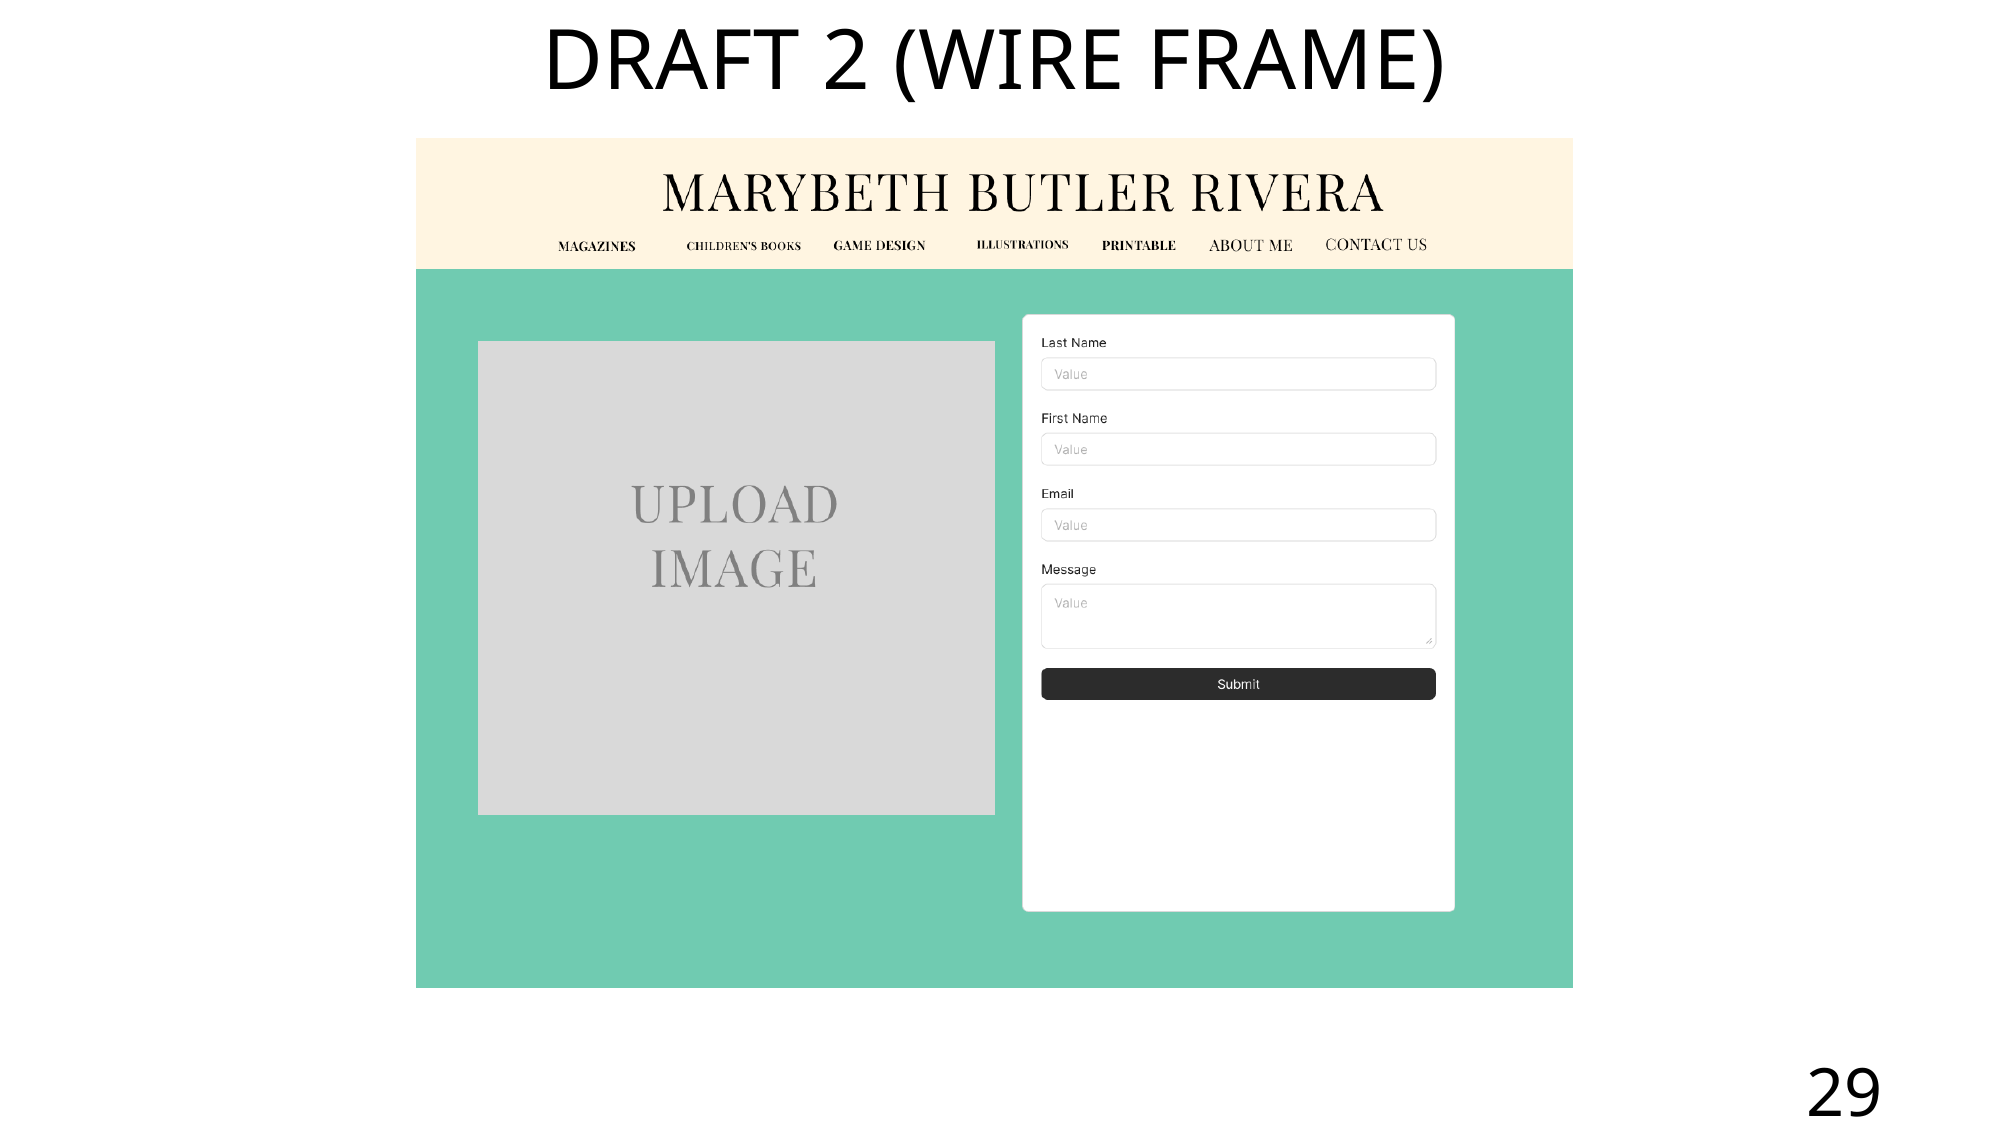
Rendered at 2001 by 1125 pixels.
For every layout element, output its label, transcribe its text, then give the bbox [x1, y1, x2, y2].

slide_number 14 [1791, 1042, 1902, 1103]
title DRAFT 2 (Wire Frame) [117, 0, 1872, 214]
picture [416, 138, 1573, 988]
